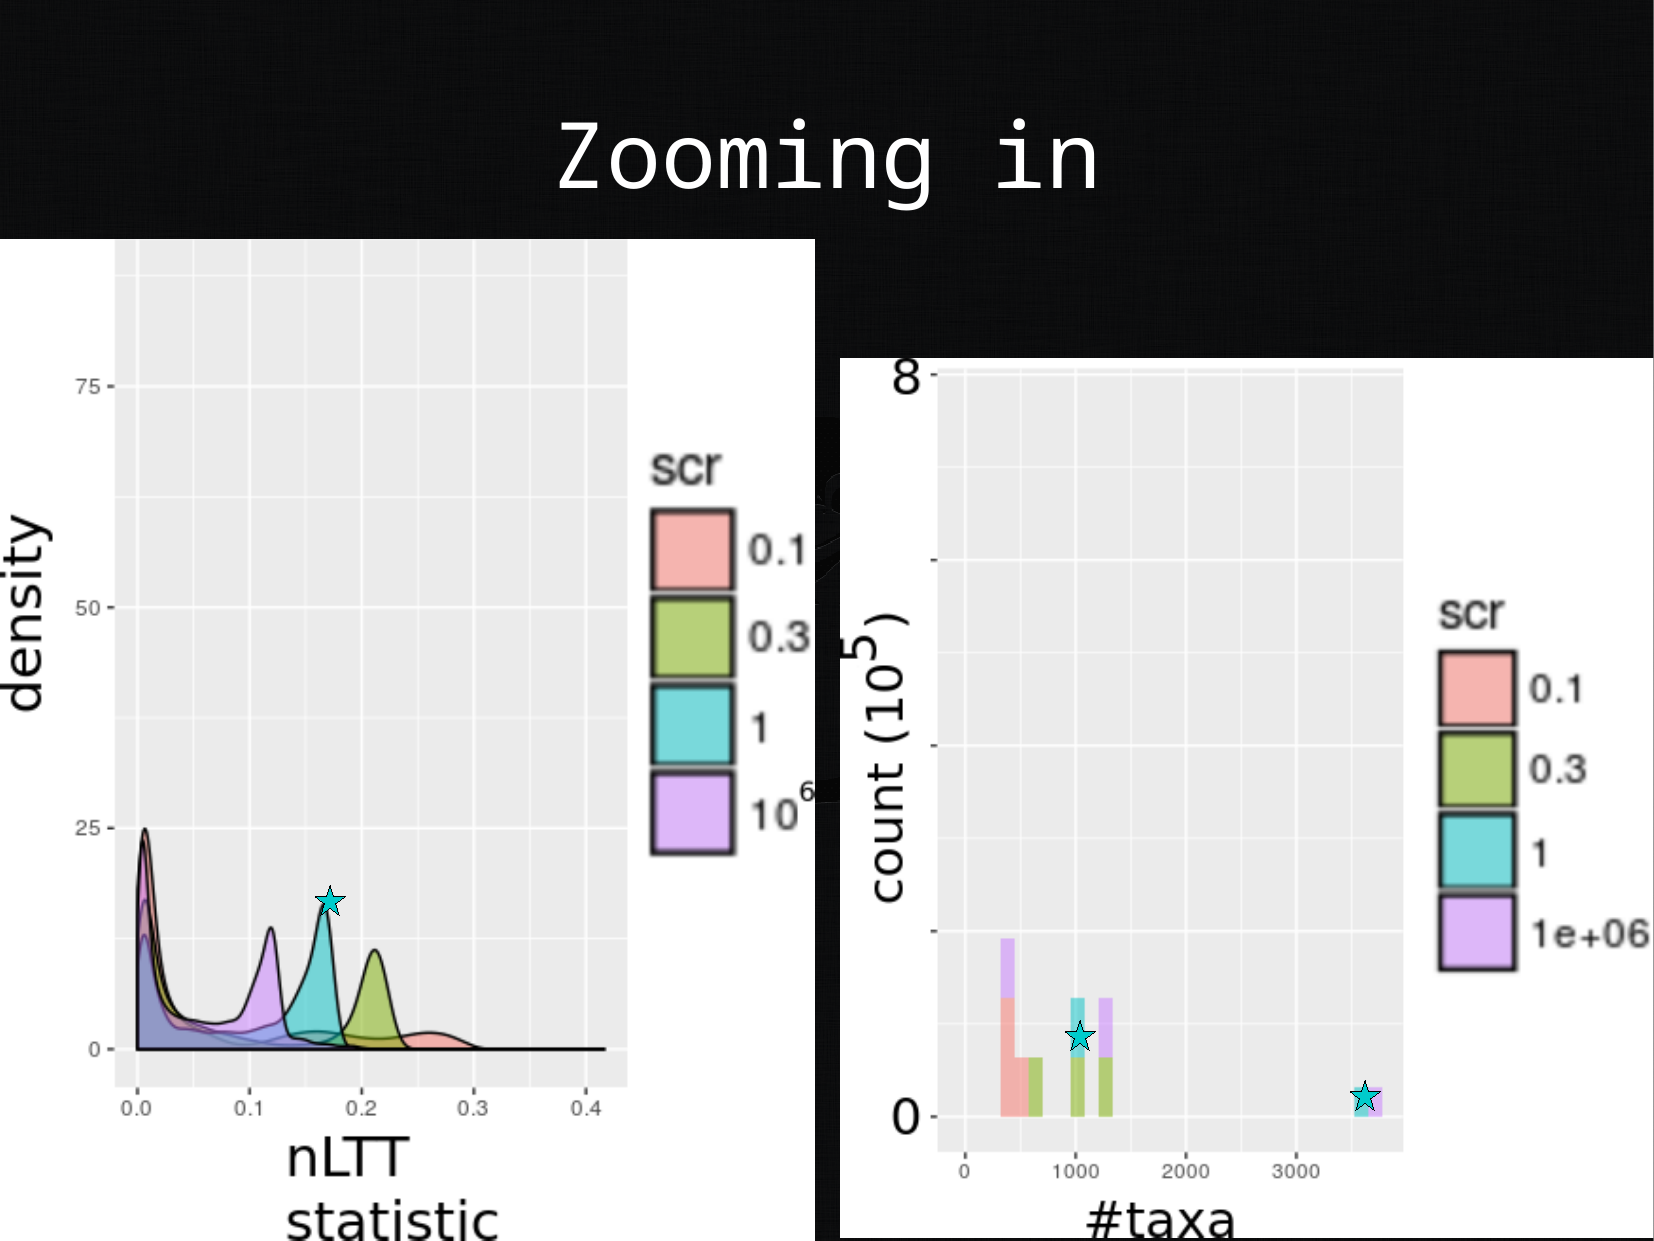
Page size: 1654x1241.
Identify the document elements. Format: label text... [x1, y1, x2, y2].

text_box [1350, 1080, 1381, 1111]
text_box [1065, 1020, 1096, 1051]
title Zooming in [82, 49, 1571, 257]
text_box [315, 885, 346, 916]
picture [0, 0, 1654, 1241]
